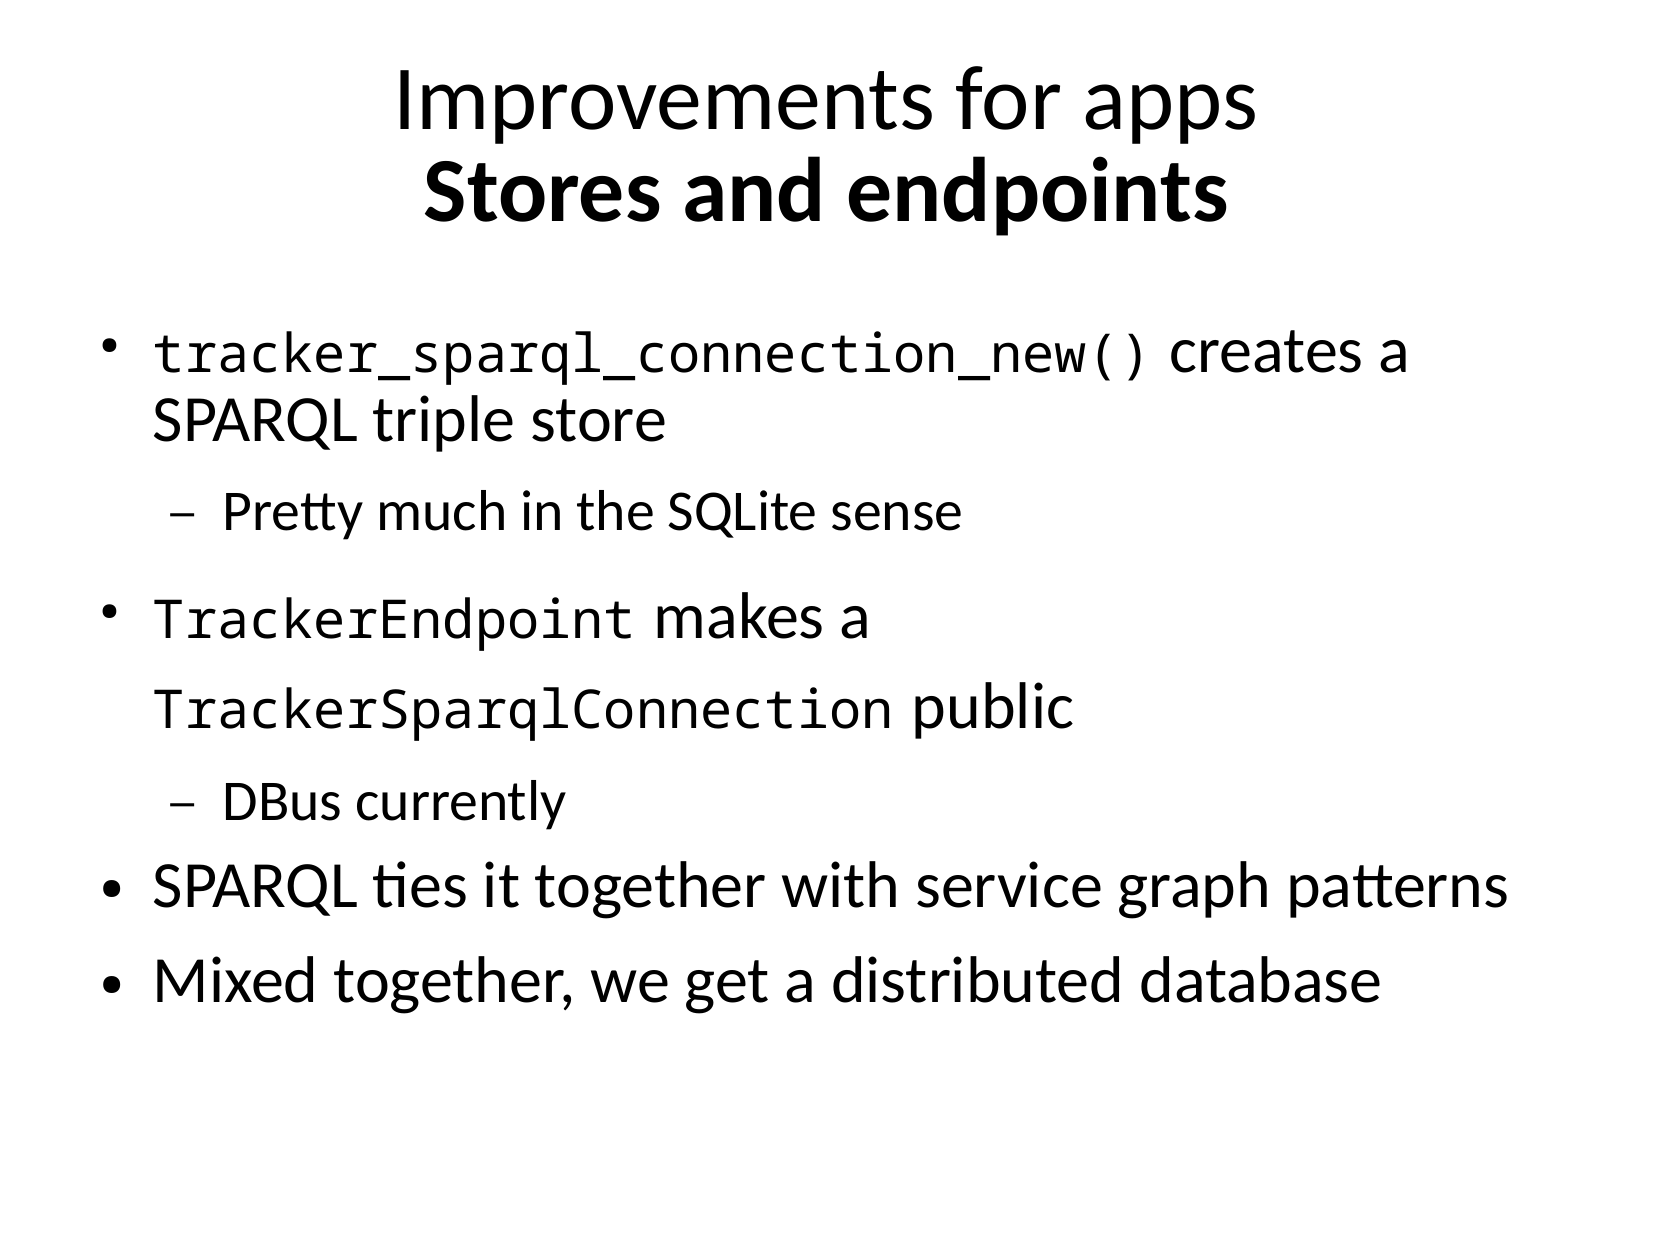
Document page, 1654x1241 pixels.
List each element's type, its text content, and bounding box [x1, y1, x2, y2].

title Improvements for apps Stores and endpoints [82, 42, 1571, 264]
list tracker_sparql_connection_new() creates a SPARQL triple store Pretty much in the SQLite sense TrackerEndpoint makes a TrackerSparqlConnection public DBus currently SPARQL ties it together with service graph patterns Mixed together, we get a distributed database [82, 302, 1538, 1022]
